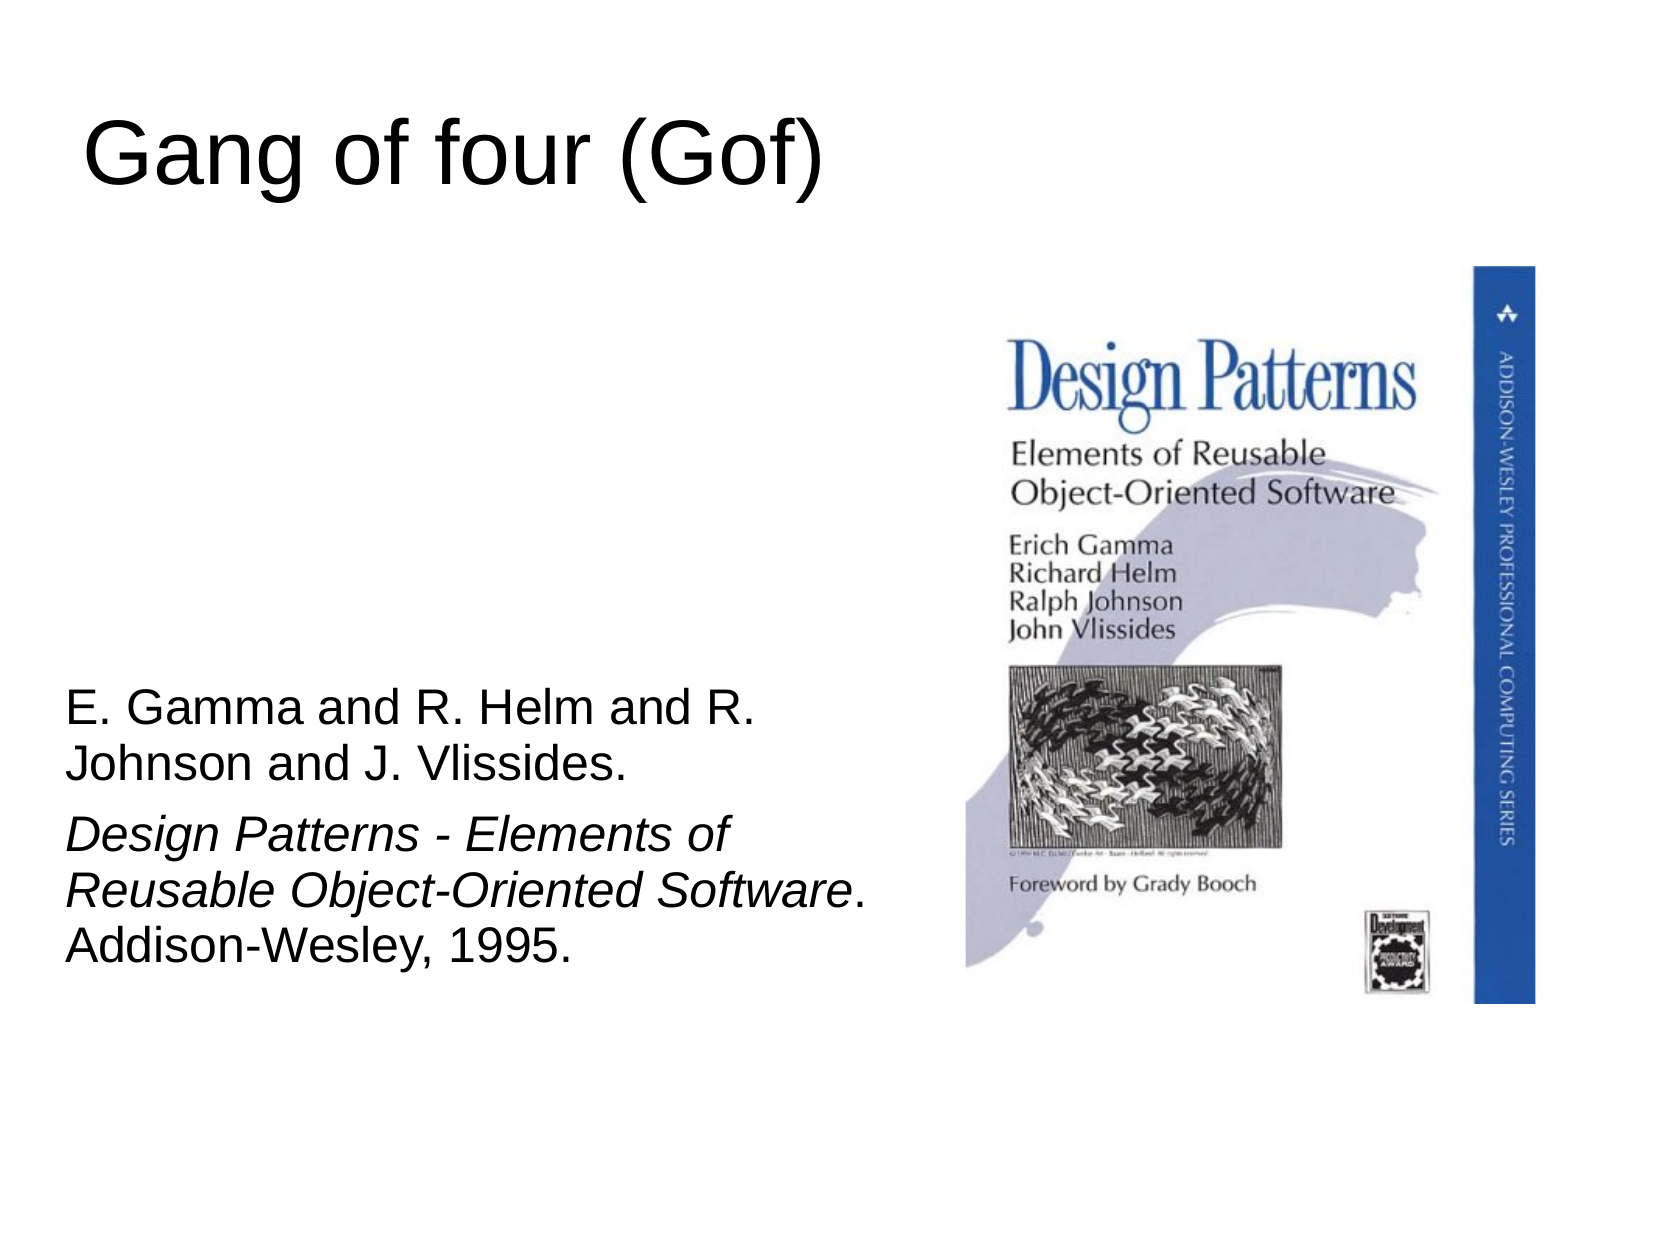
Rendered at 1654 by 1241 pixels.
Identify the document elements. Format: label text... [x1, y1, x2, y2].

picture [965, 266, 1536, 1004]
list E. Gamma and R. Helm and R. Johnson and J. Vlissides. Design Patterns - Elements of Reusable Object-Oriented Software. Addison-Wesley, 1995. [64, 679, 928, 980]
title Gang of four (Gof) [82, 49, 1571, 257]
